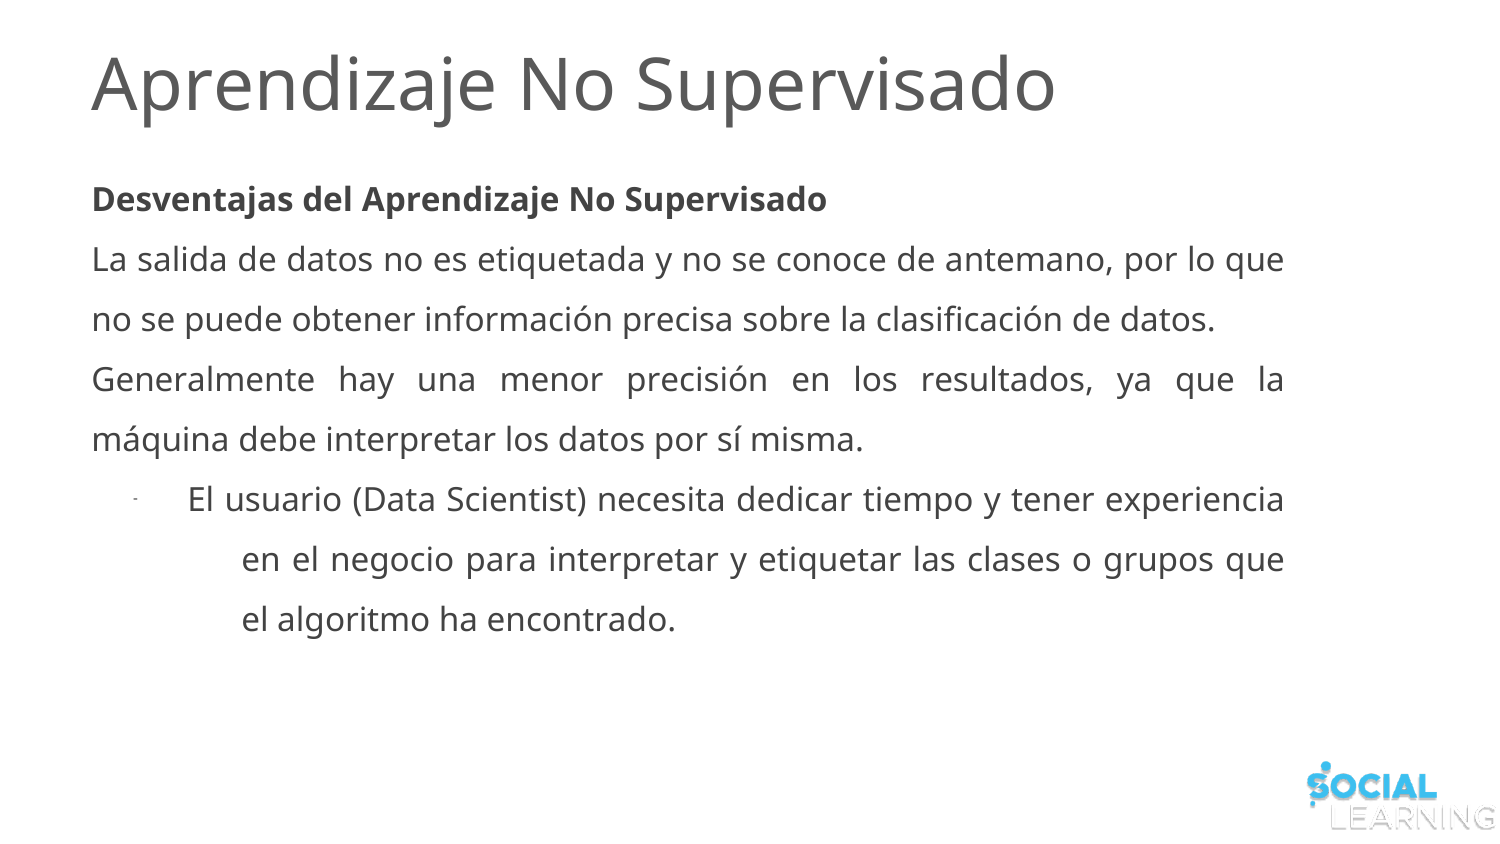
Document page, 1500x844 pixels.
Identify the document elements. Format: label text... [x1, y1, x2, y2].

picture [1301, 744, 1500, 844]
title Aprendizaje No Supervisado [76, 0, 1281, 141]
text_box Desventajas del Aprendizaje No Supervisado La salida de datos no es etiquetada y no se conoce de antemano, por lo que no se puede obtener información precisa sobre la clasificación de datos. Generalmente hay una menor precisión en los resultados, ya que la máquina debe interpretar los datos por sí misma. El usuario (Data Scientist) necesita dedicar tiempo y tener experiencia en el negocio para interpretar y etiquetar las clases o grupos que el algoritmo ha encontrado. [76, 143, 1302, 760]
